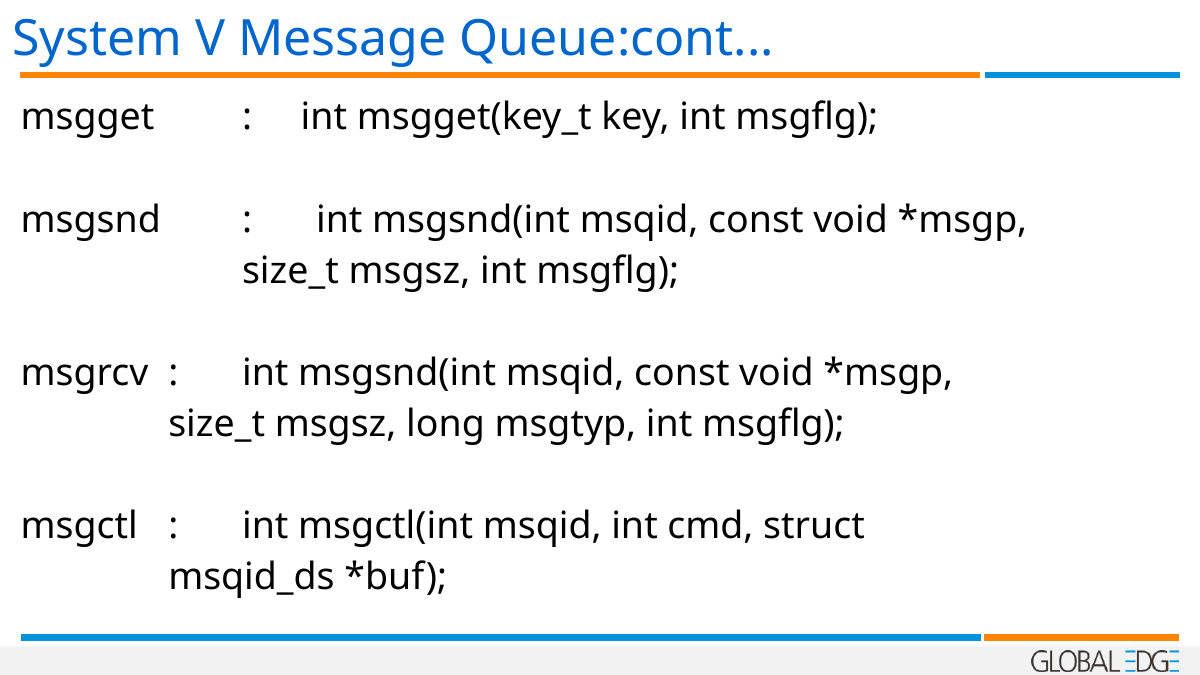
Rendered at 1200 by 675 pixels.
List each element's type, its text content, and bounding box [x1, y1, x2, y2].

picture [1031, 650, 1179, 672]
text_box msgget : int msgget(key_t key, int msgflg); msgsnd : int msgsnd(int msqid, const void *msgp, size_t msgsz, int msgflg); msgrcv : int msgsnd(int msqid, const void *msgp, size_t msgsz, long msgtyp, int msgflg); msgctl : int msgctl(int msqid, int cmd, struct msqid_ds *buf); [5, 82, 1193, 639]
title System V Message Queue:cont... [12, 6, 1088, 66]
